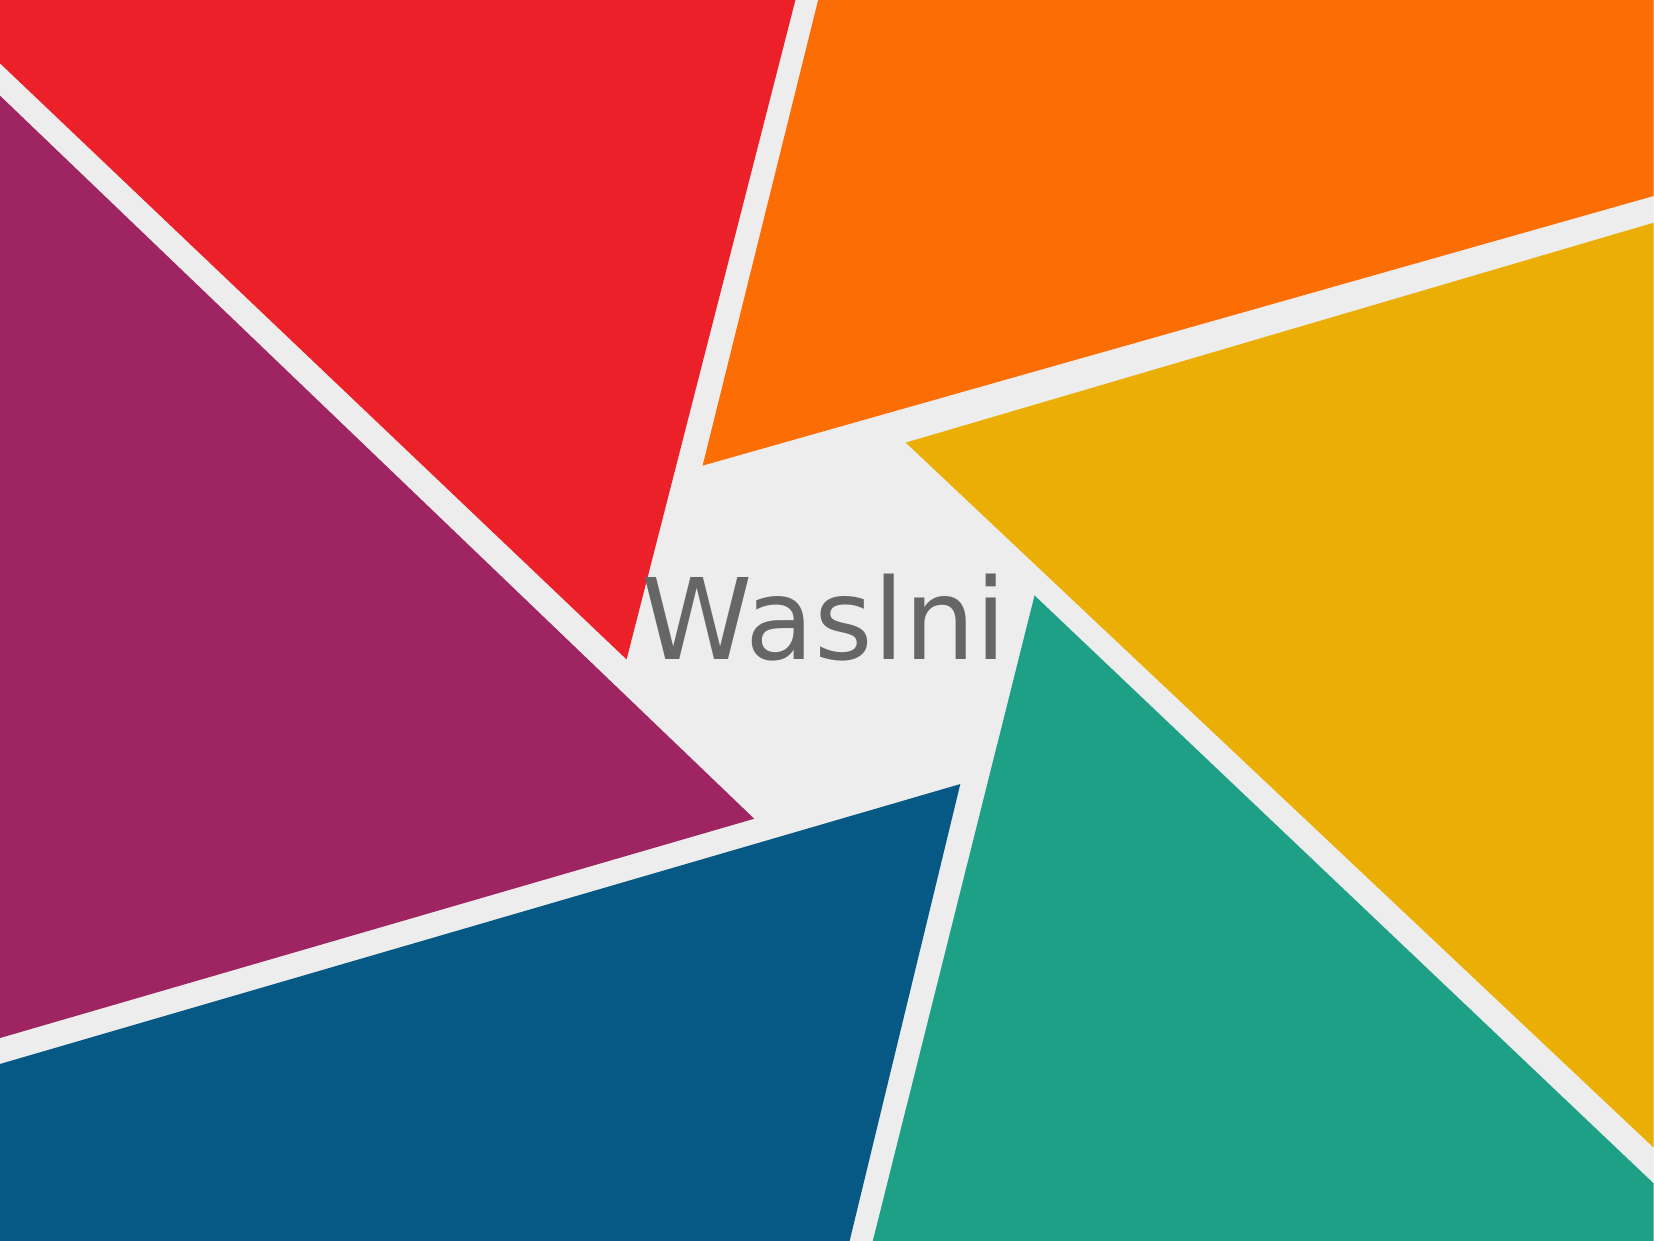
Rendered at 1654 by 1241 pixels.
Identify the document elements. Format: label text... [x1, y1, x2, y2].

subtitle Waslni [614, 418, 1035, 824]
